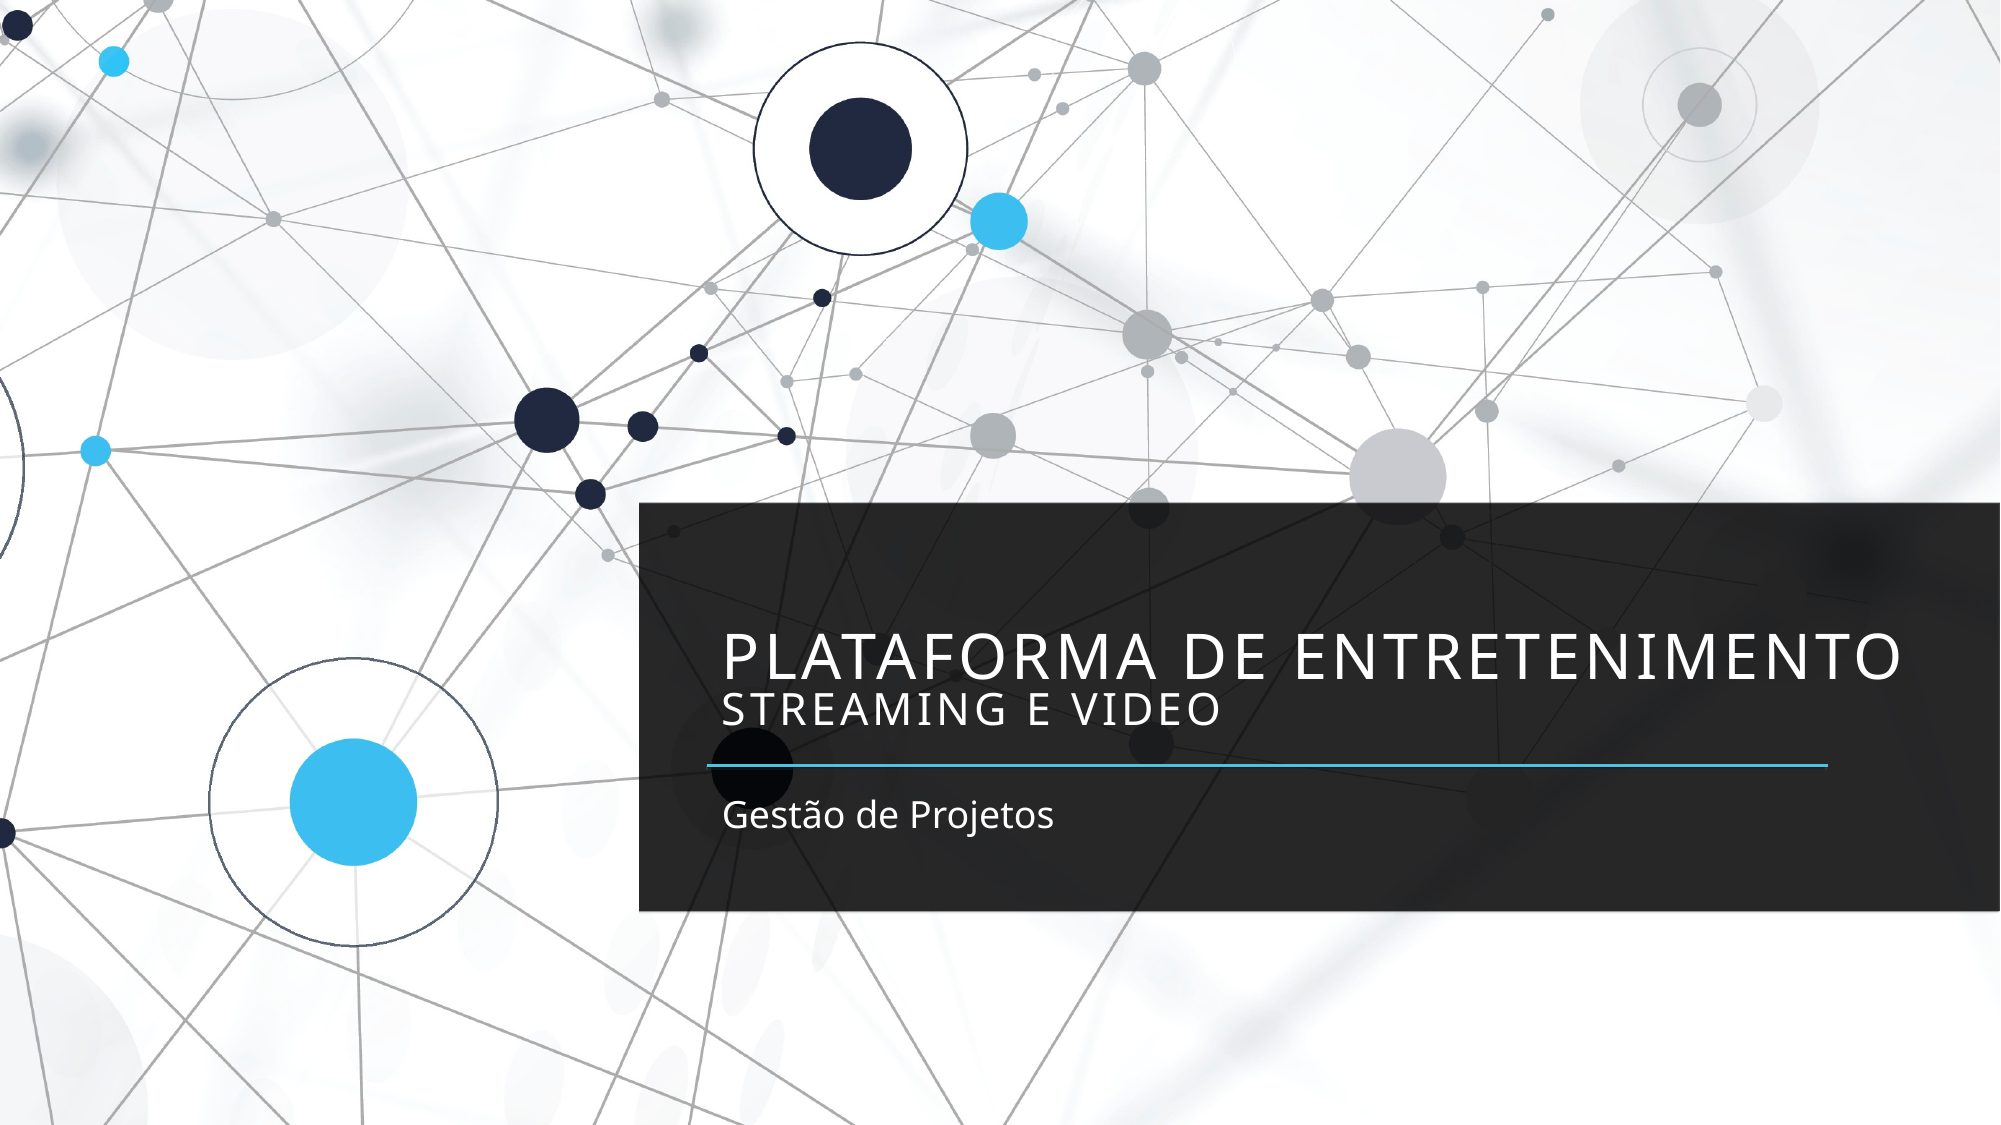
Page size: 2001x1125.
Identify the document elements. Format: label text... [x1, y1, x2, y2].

subtitle Gestão de Projetos [706, 784, 1938, 869]
picture [0, 0, 2000, 1125]
title Plataforma de Entretenimento Streaming e Video [706, 562, 1938, 742]
text_box [639, 503, 2000, 911]
